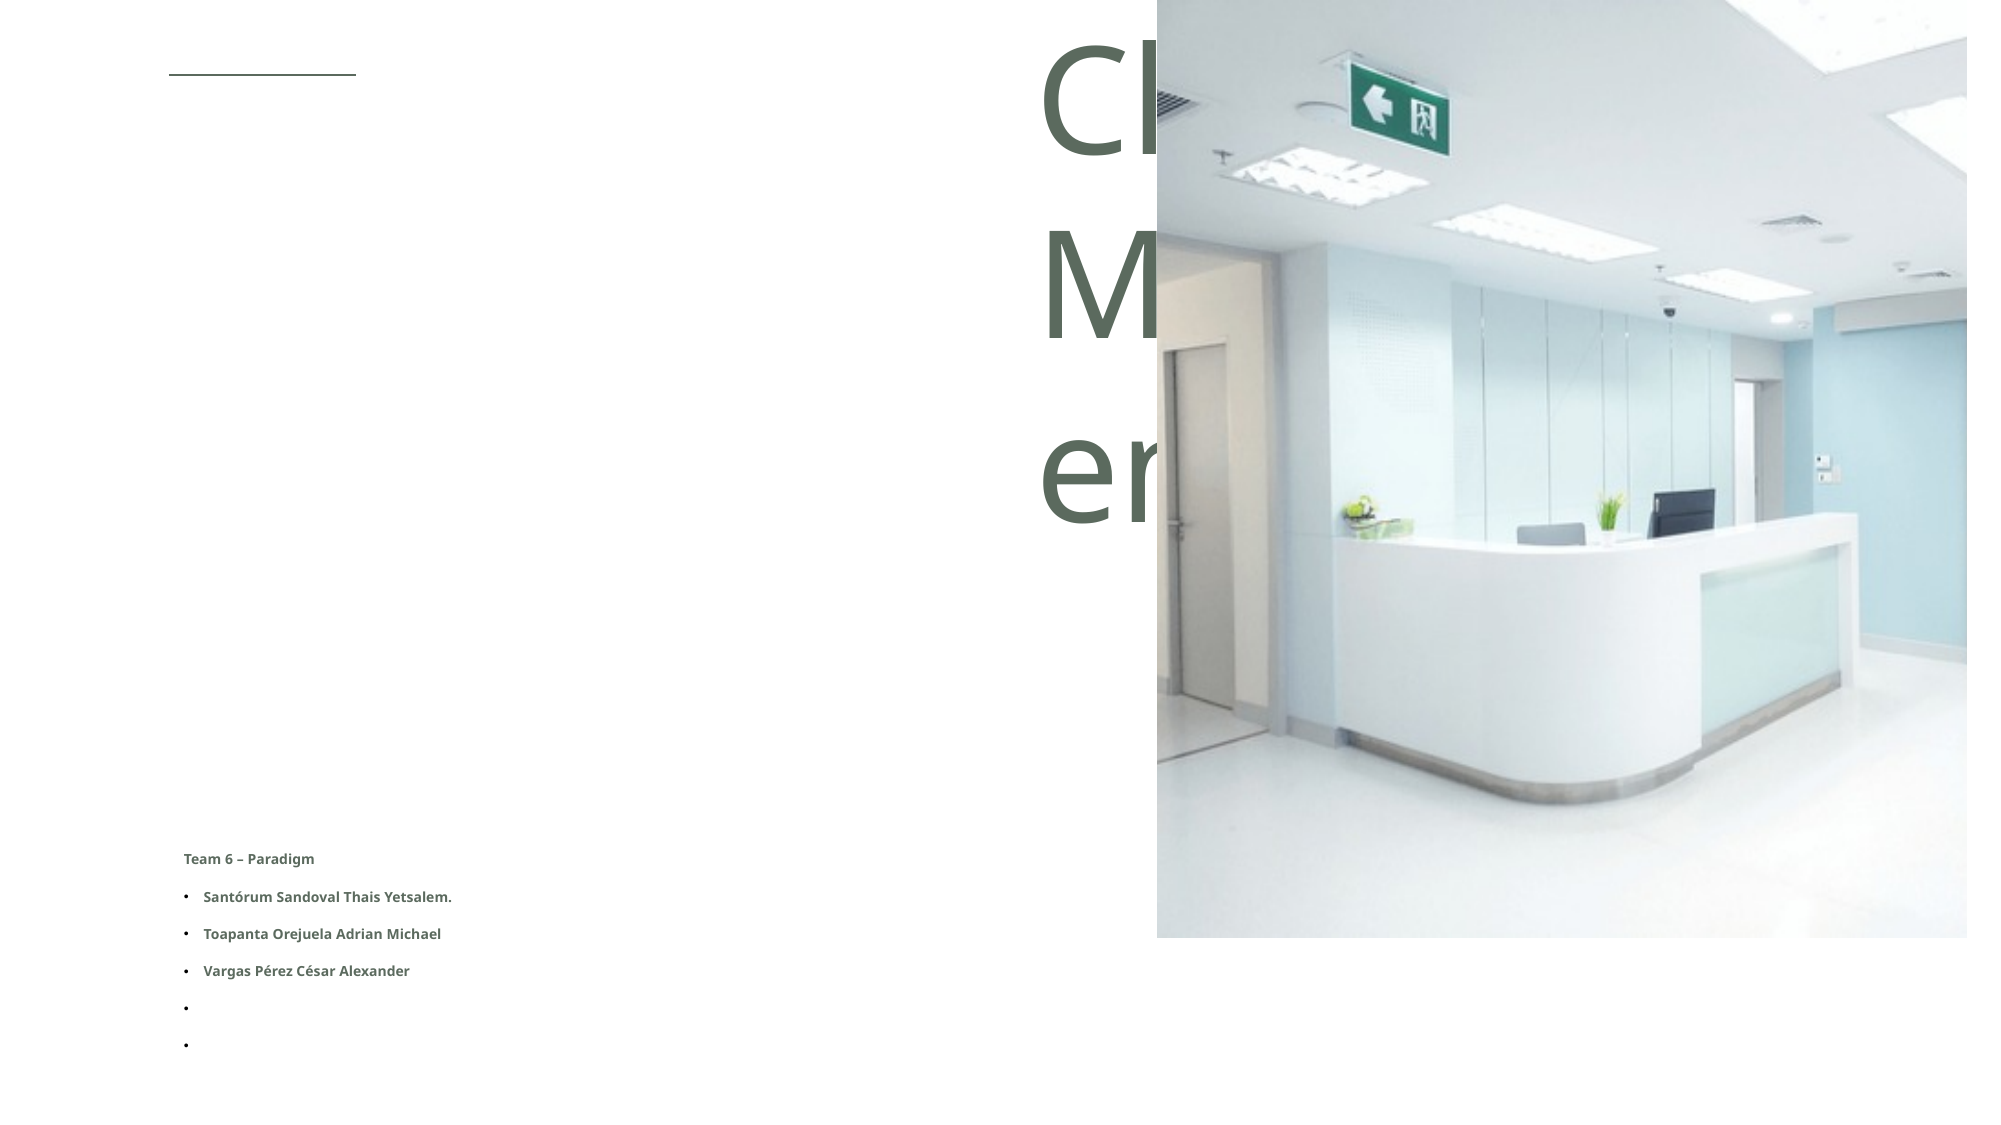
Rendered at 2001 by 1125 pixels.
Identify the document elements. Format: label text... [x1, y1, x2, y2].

title Clinic Management System [114, 146, 1157, 731]
picture [1157, 0, 1967, 940]
list Team 6 – Paradigm Santórum Sandoval Thais Yetsalem. Toapanta Orejuela Adrian Michael Vargas Pérez César Alexander [140, 696, 983, 1042]
